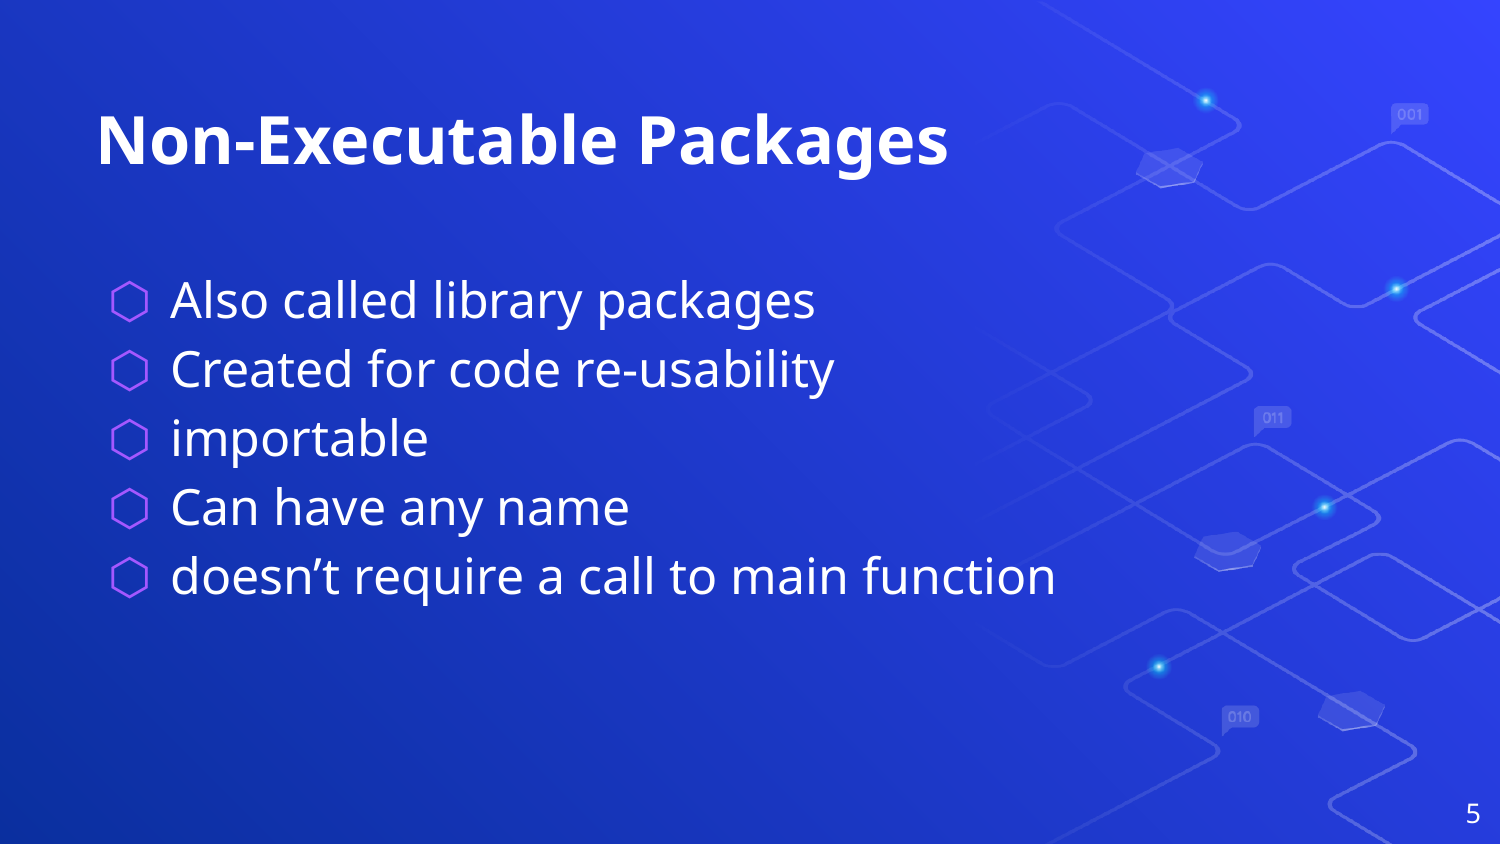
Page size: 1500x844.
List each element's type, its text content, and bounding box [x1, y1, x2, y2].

text_box Also called library packages Created for code re-usability importable Can have any name doesn’t require a call to main function [95, 224, 1455, 744]
text_box <number> [1391, 782, 1482, 844]
text_box Non-Executable Packages [95, 36, 1082, 178]
picture [0, 0, 1500, 844]
